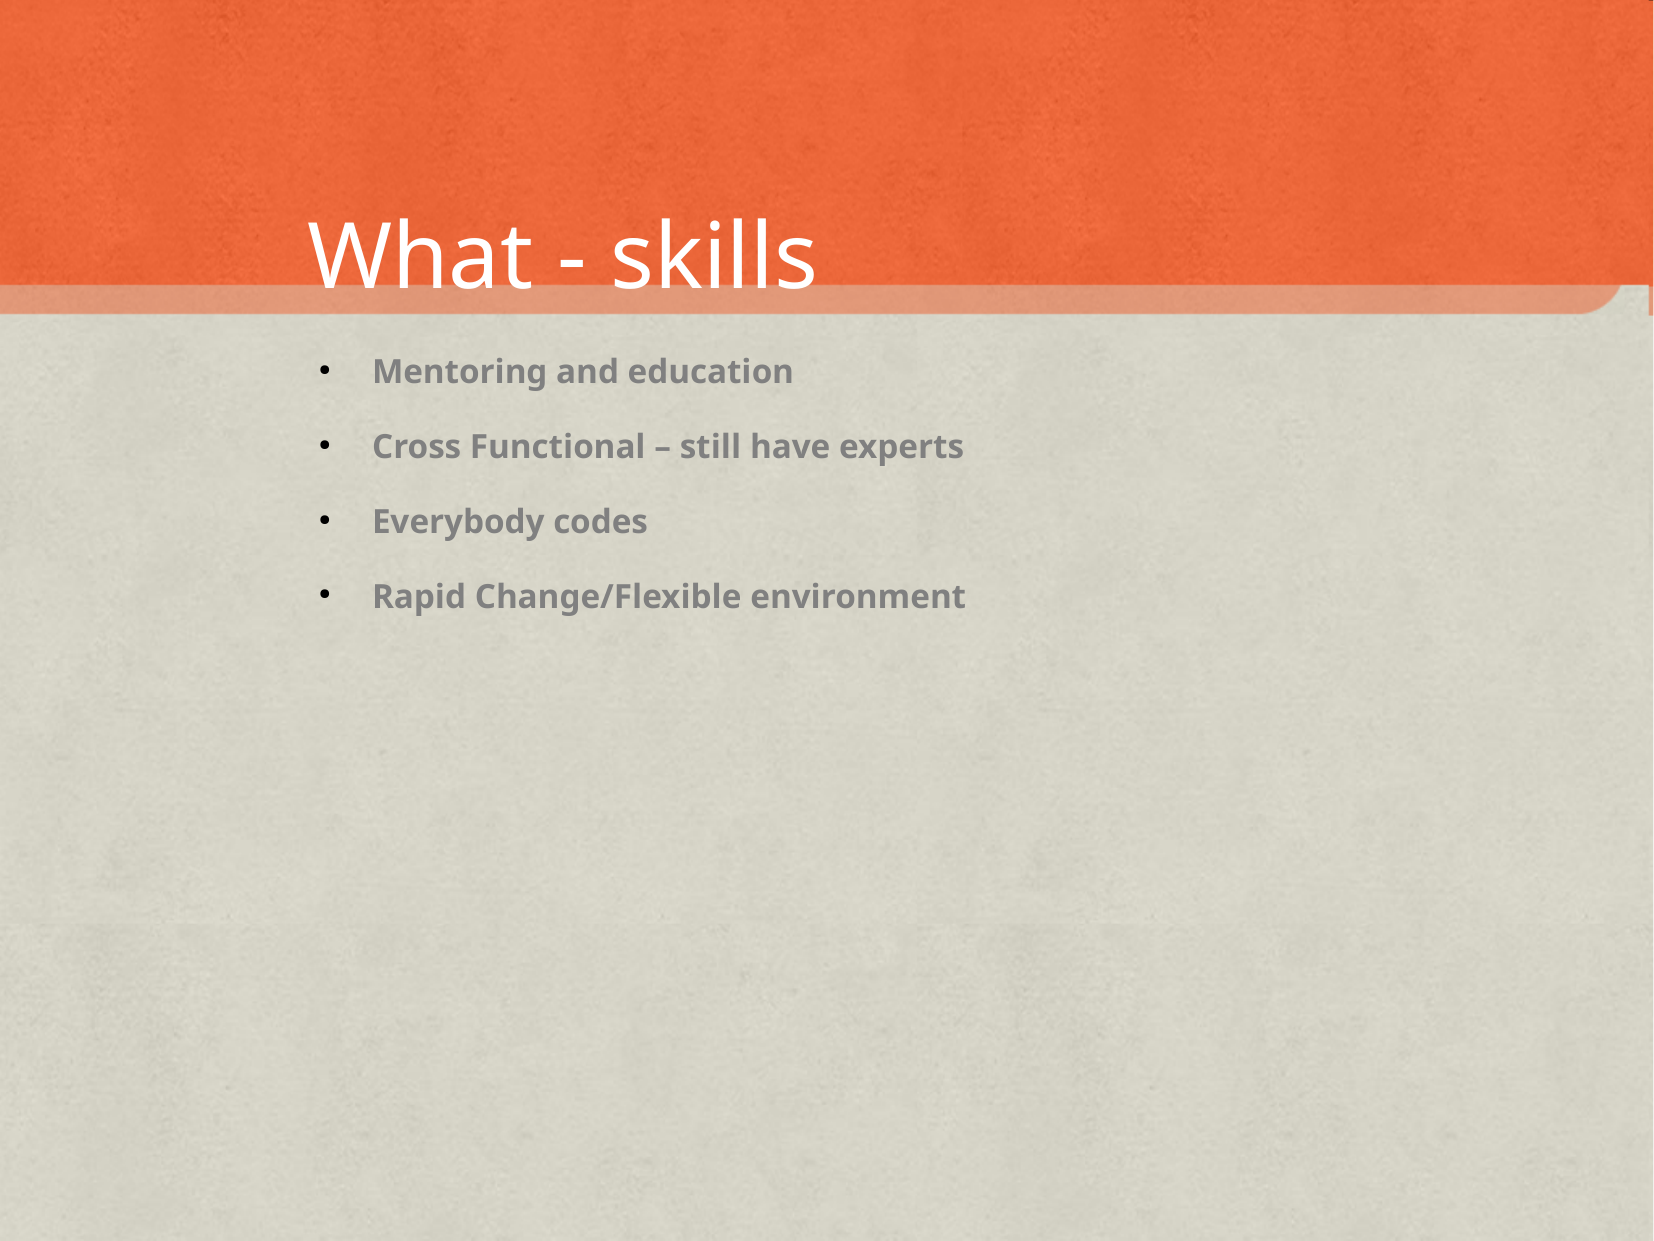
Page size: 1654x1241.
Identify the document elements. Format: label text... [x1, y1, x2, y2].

picture [0, 0, 1654, 1241]
list Mentoring and education Cross Functional – still have experts Everybody codes Rapid Change/Flexible environment [301, 348, 1654, 1068]
title What - skills [307, 188, 1654, 317]
